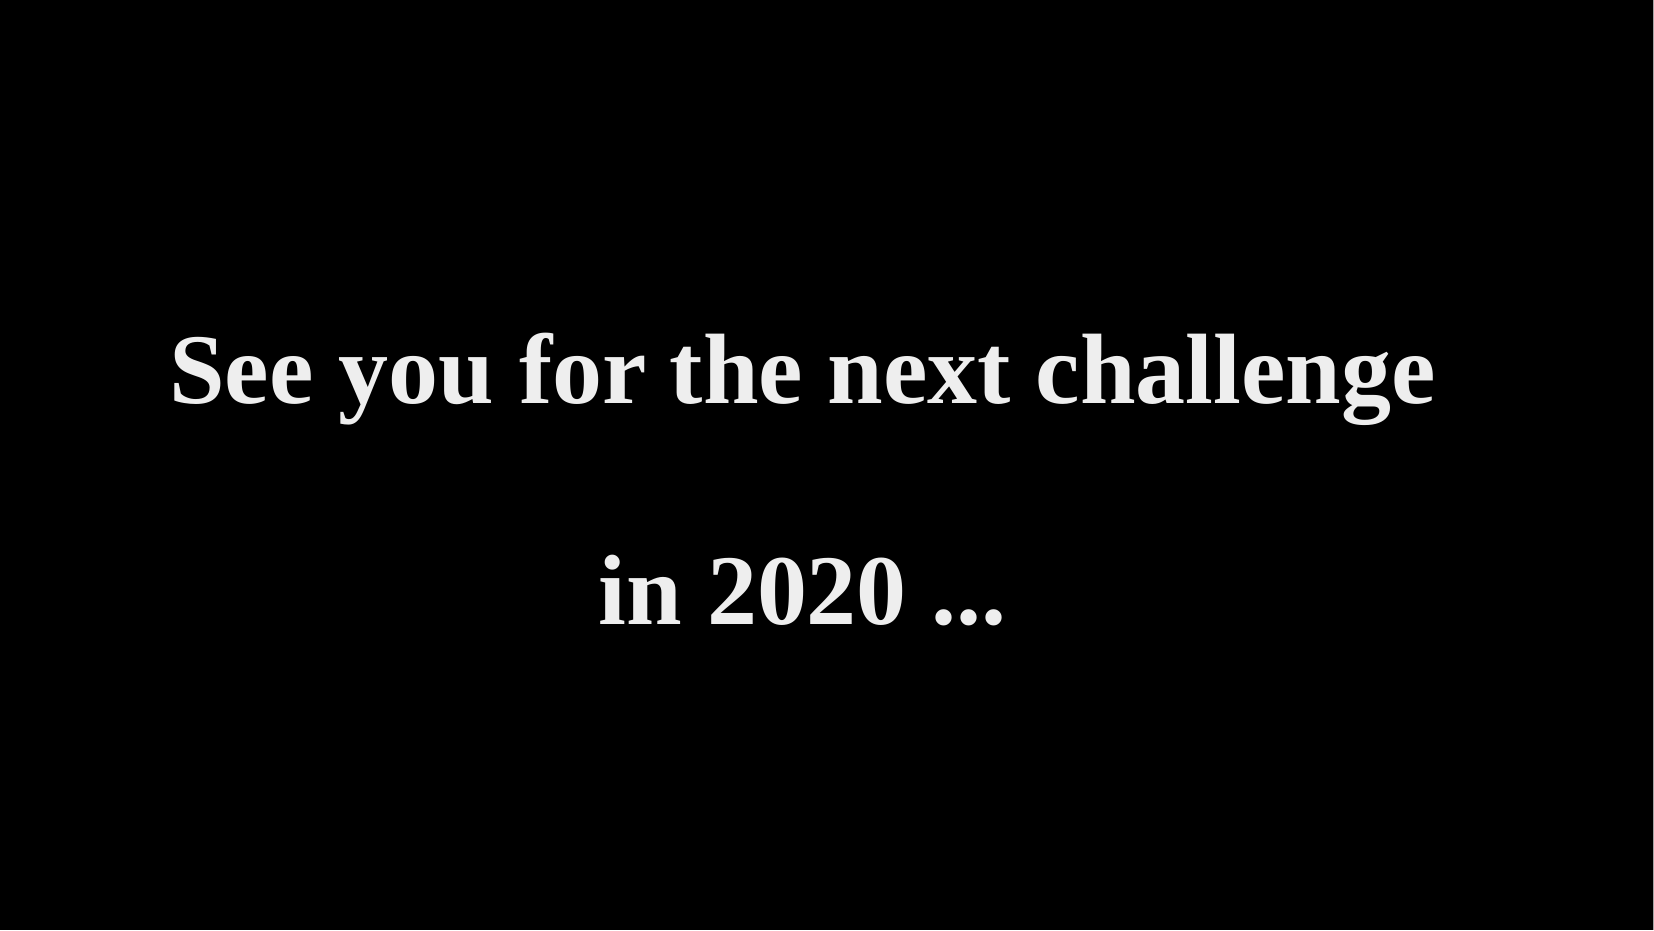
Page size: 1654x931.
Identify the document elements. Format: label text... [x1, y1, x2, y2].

text_box See you for the next challenge in 2020 ... [70, 307, 1536, 691]
